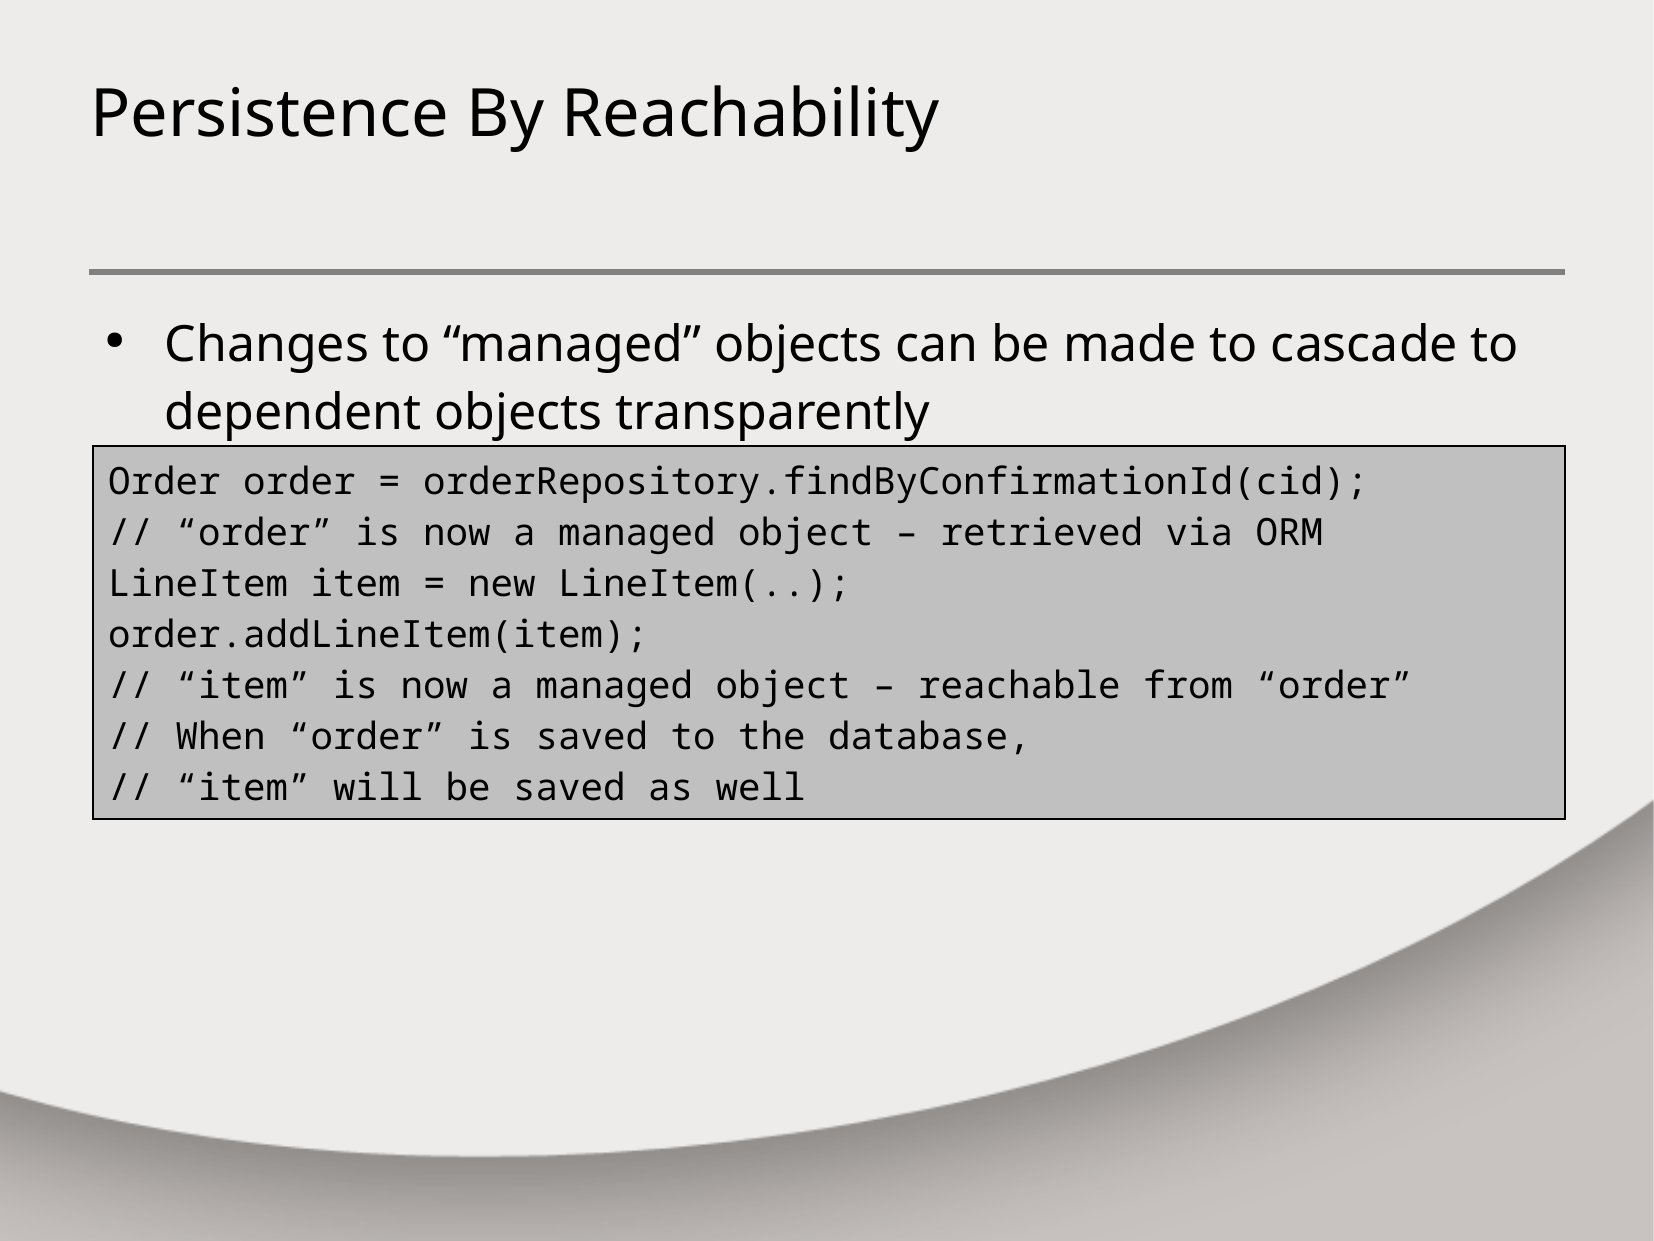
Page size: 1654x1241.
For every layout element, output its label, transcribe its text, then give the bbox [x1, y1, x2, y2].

text_box Order order = orderRepository.findByConfirmationId(cid); // “order” is now a managed object – retrieved via ORM LineItem item = new LineItem(..); order.addLineItem(item); // “item” is now a managed object – reachable from “order” // When “order” is saved to the database, // “item” will be saved as well [93, 446, 1566, 820]
text_box Changes to “managed” objects can be made to cascade to dependent objects transparently [90, 300, 1567, 1157]
picture [0, 0, 1654, 1241]
title Persistence By Reachability [90, 75, 1566, 238]
